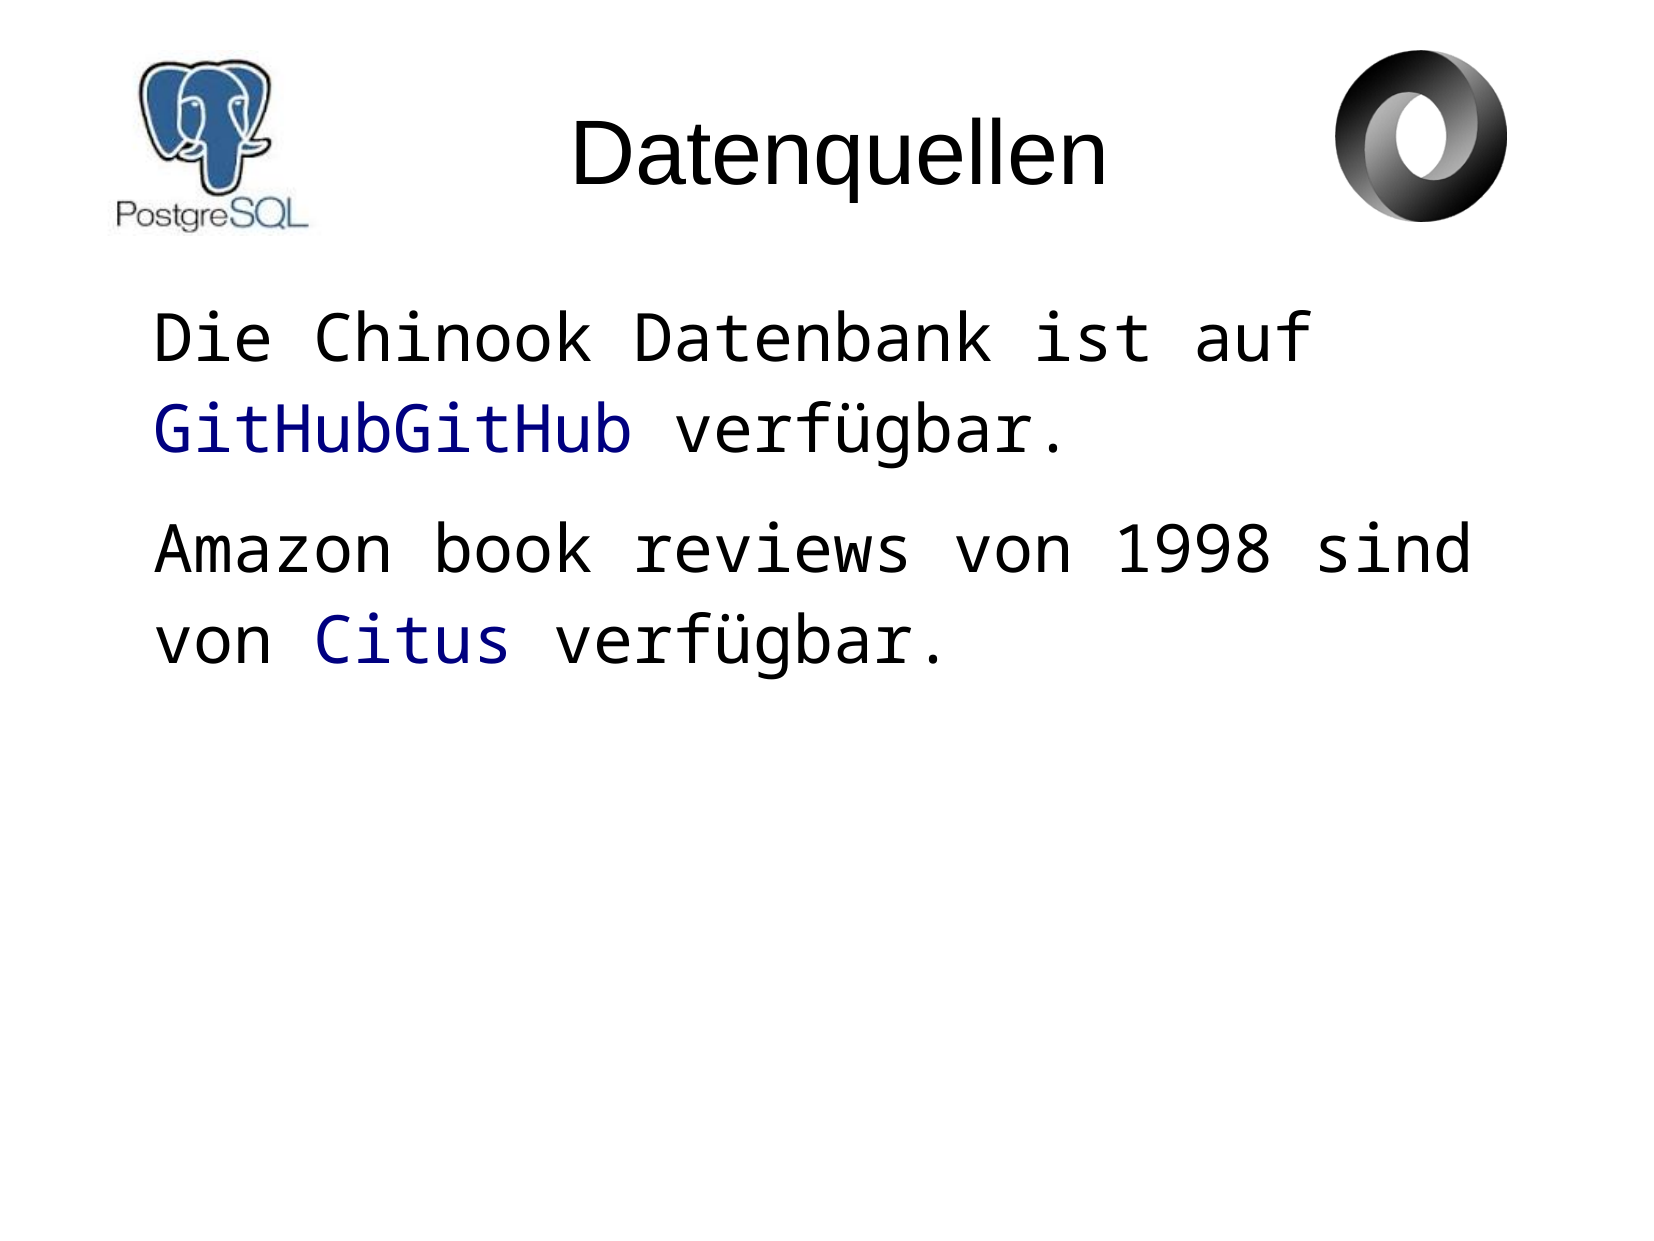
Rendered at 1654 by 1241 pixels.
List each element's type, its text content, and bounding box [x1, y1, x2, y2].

picture [1335, 50, 1507, 222]
title Datenquellen [82, 49, 1571, 257]
list Die Chinook Datenbank ist auf GitHubGitHub verfügbar. Amazon book reviews von 1998 sind von Citus verfügbar. [82, 290, 1538, 1010]
picture [58, 50, 356, 237]
